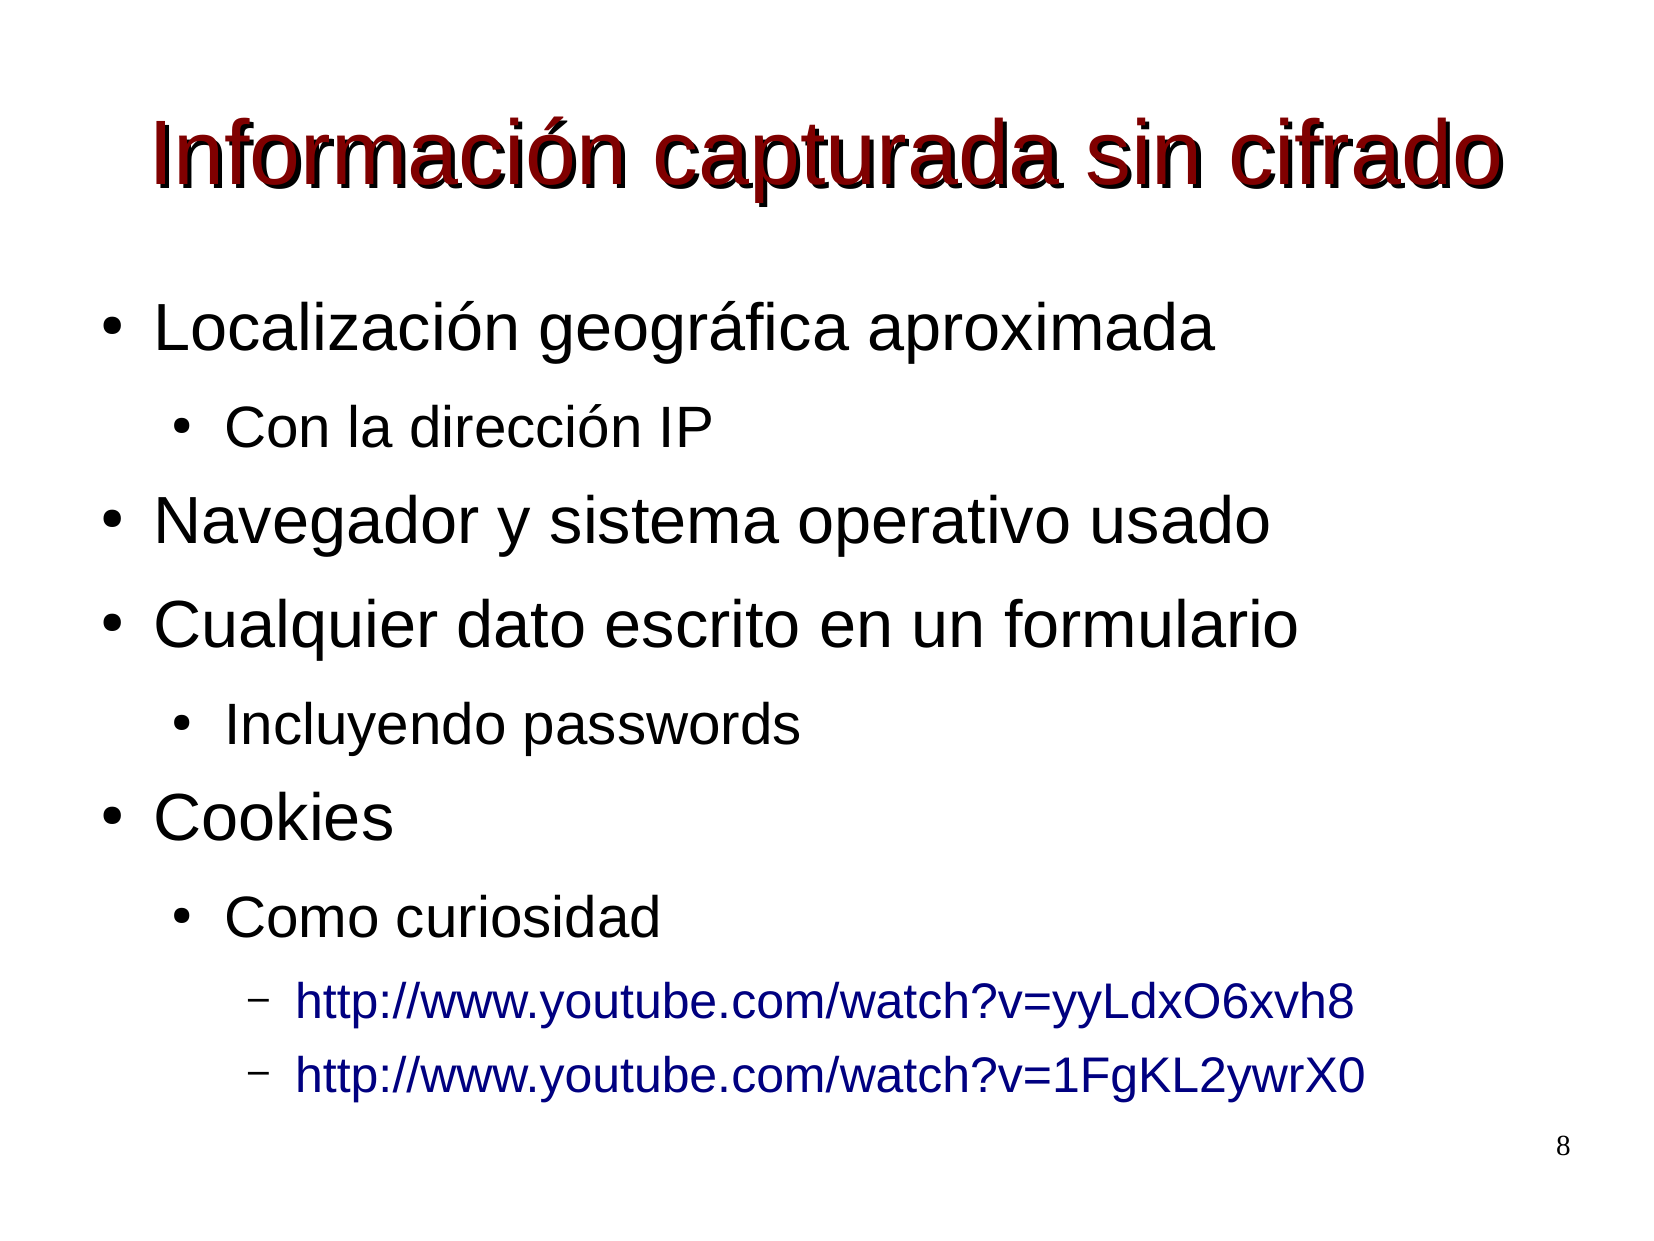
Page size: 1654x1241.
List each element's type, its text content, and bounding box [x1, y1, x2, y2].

list Localización geográfica aproximada Con la dirección IP Navegador y sistema operativo usado Cualquier dato escrito en un formulario Incluyendo passwords Cookies Como curiosidad http://www.youtube.com/watch?v=yyLdxO6xvh8 http://www.youtube.com/watch?v=1FgKL2ywrX0 [82, 290, 1571, 1103]
title Información capturada sin cifrado [82, 49, 1571, 257]
